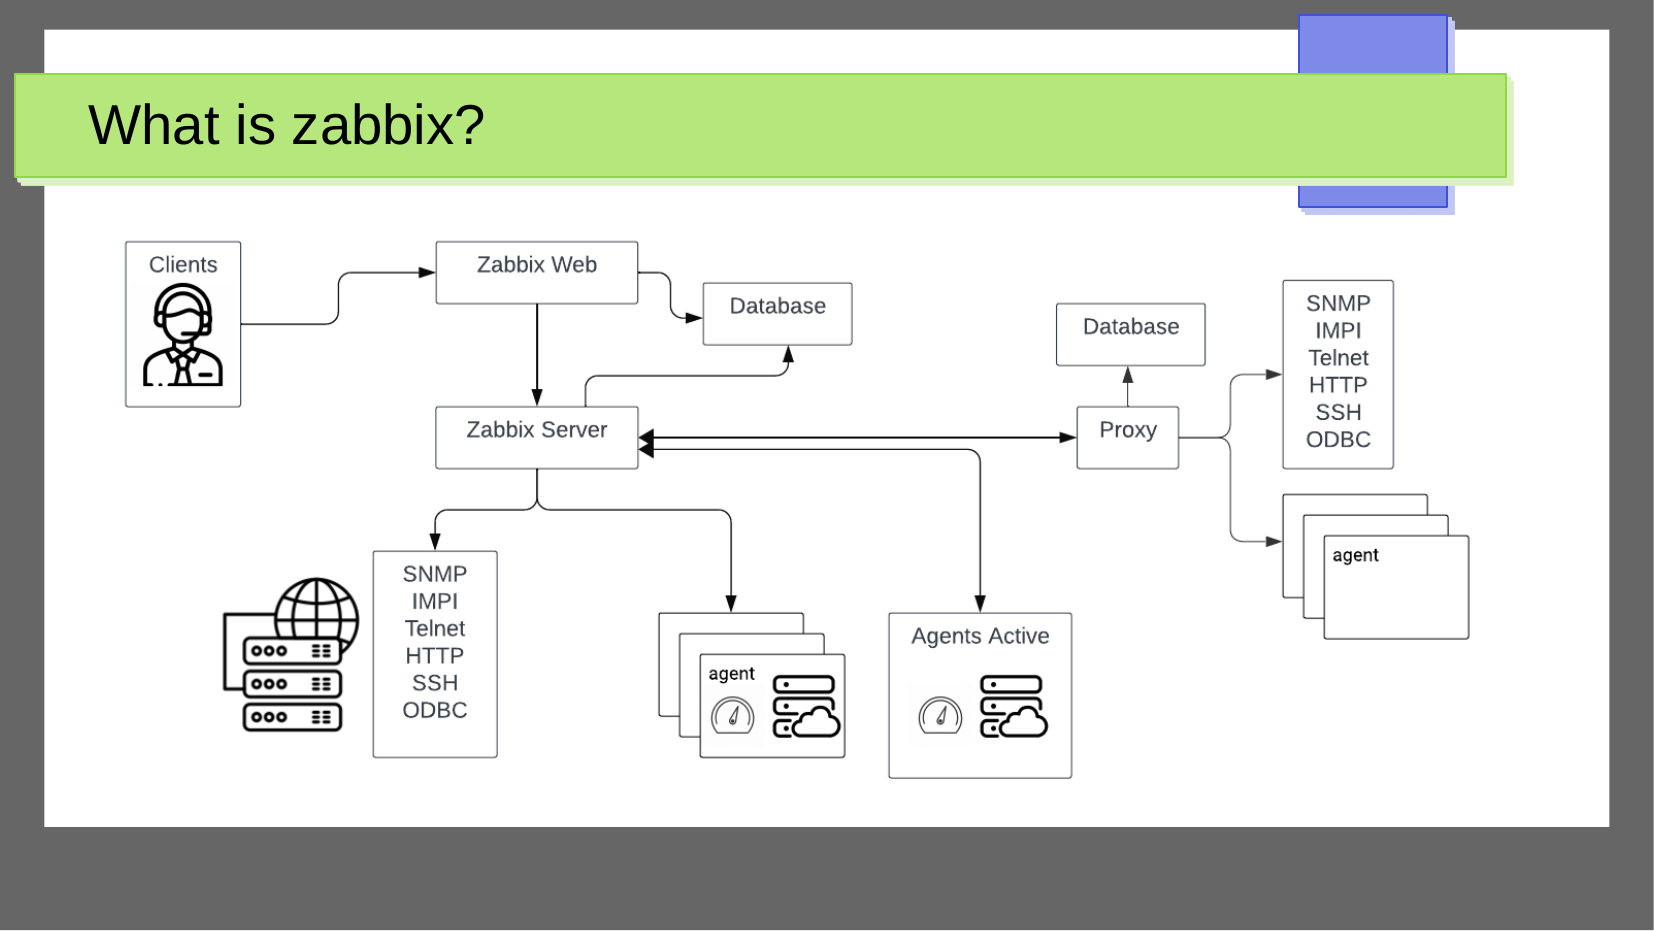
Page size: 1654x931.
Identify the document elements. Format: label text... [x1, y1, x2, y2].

picture [105, 221, 1549, 813]
title What is zabbix? [88, 73, 1506, 178]
